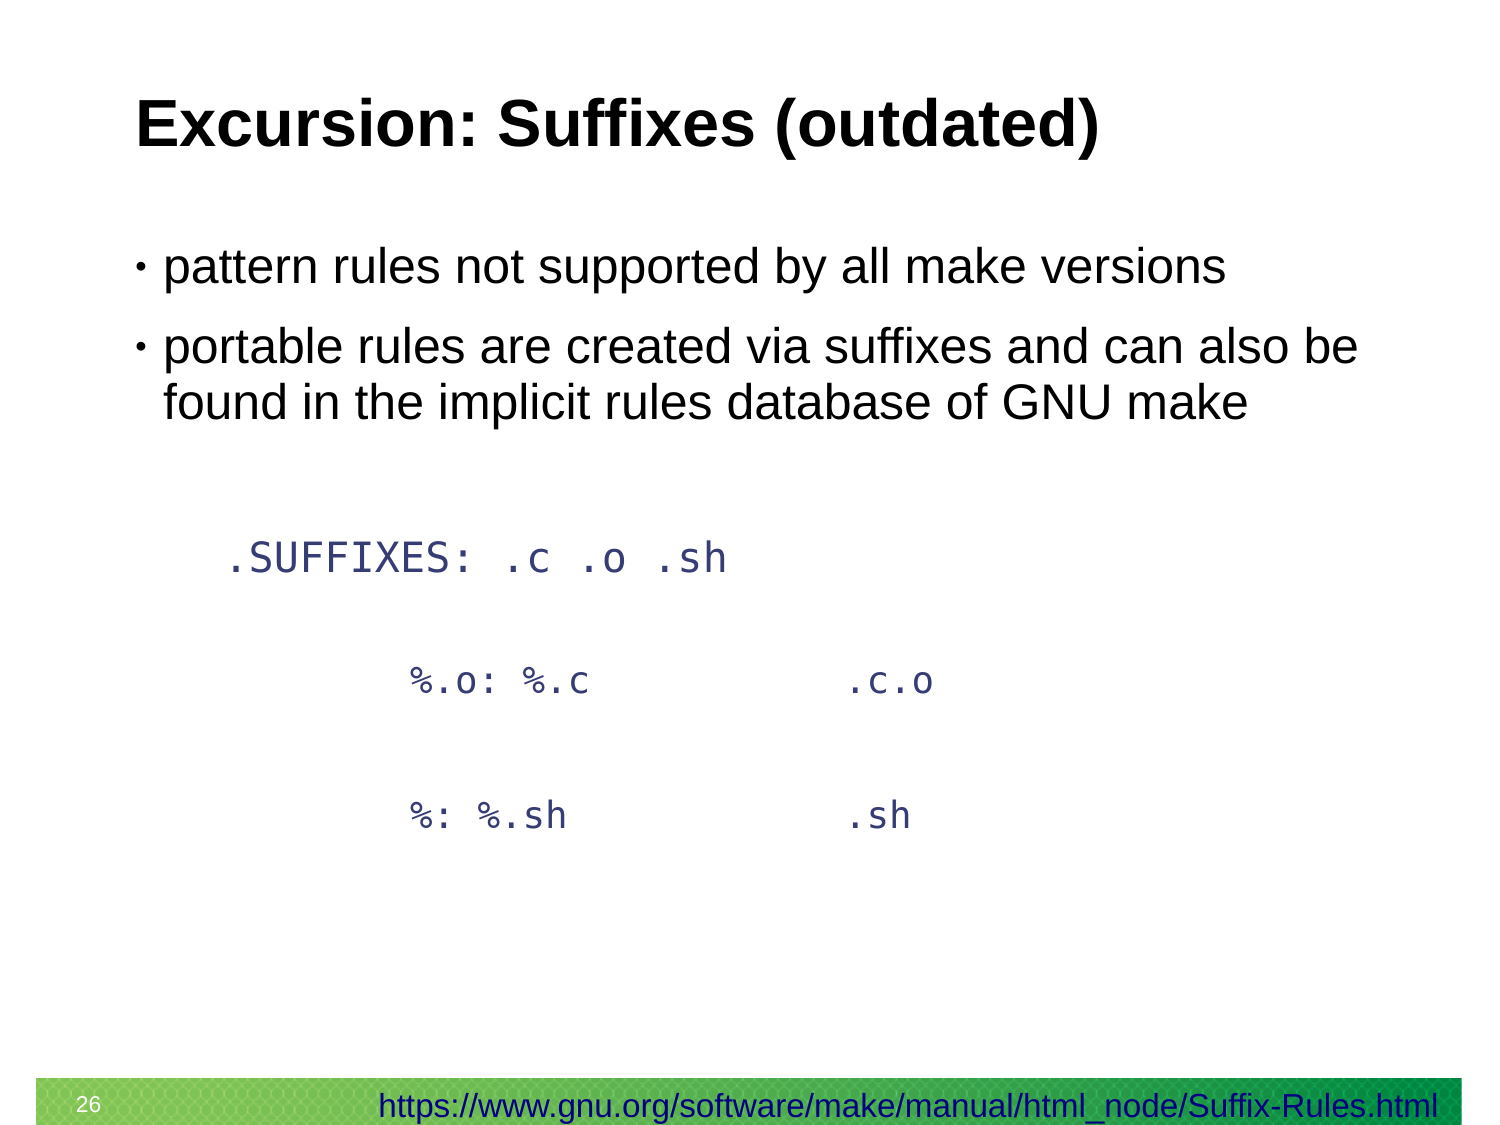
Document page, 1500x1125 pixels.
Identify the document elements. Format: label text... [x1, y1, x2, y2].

table_header .c.o [829, 651, 1263, 786]
picture [36, 1078, 1462, 1125]
table_cell .sh [829, 786, 1263, 921]
text_box https://www.gnu.org/software/make/manual/html_node/Suffix-Rules.html [363, 1080, 1456, 1125]
title Excursion: Suffixes (outdated) [135, 41, 1372, 204]
list pattern rules not supported by all make versions portable rules are created via suffixes and can also be found in the implicit rules database of GNU make .SUFFIXES: .c .o .sh [135, 238, 1372, 480]
table_cell %: %.sh [395, 786, 829, 921]
table_header %.o: %.c [395, 651, 829, 786]
